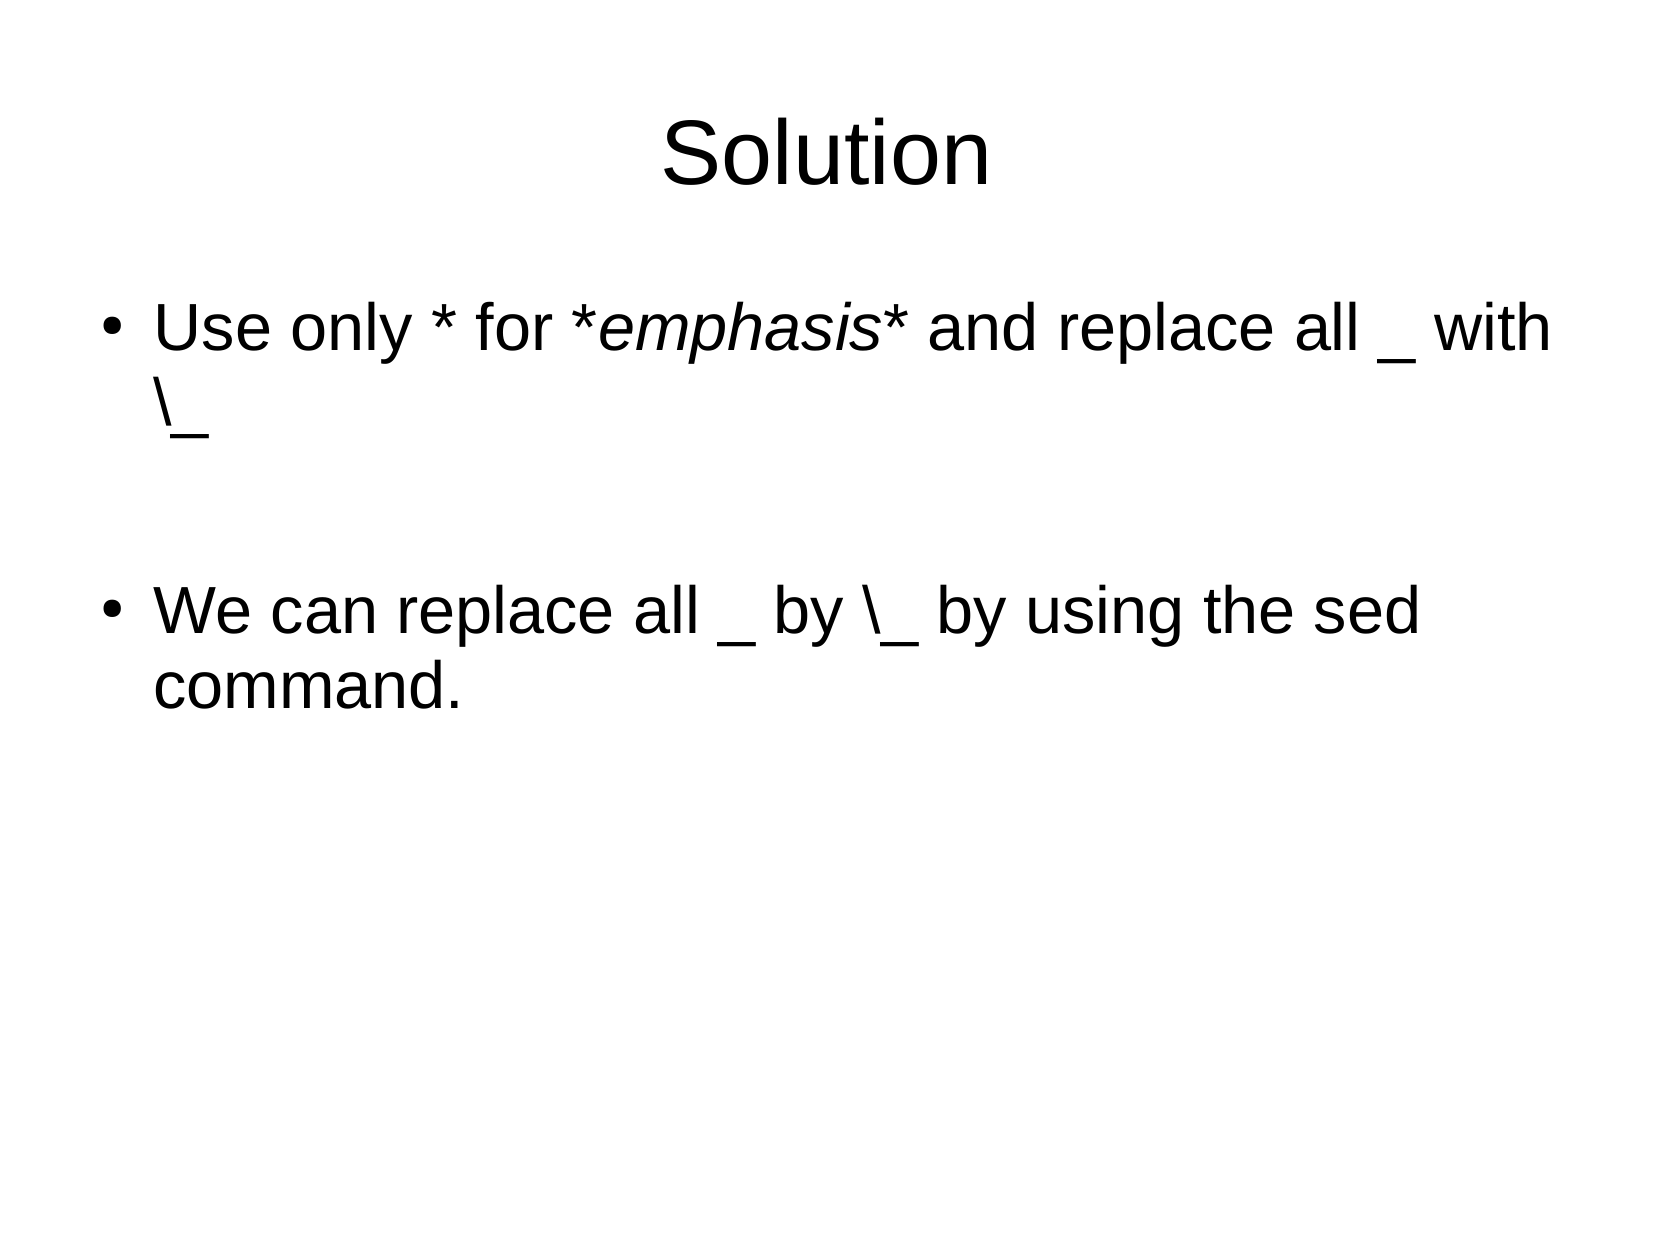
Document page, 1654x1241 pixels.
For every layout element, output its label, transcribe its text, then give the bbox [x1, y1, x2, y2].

list Use only * for *emphasis* and replace all _ with \_ We can replace all _ by \_ by using the sed command. [82, 290, 1571, 1010]
title Solution [82, 49, 1571, 257]
